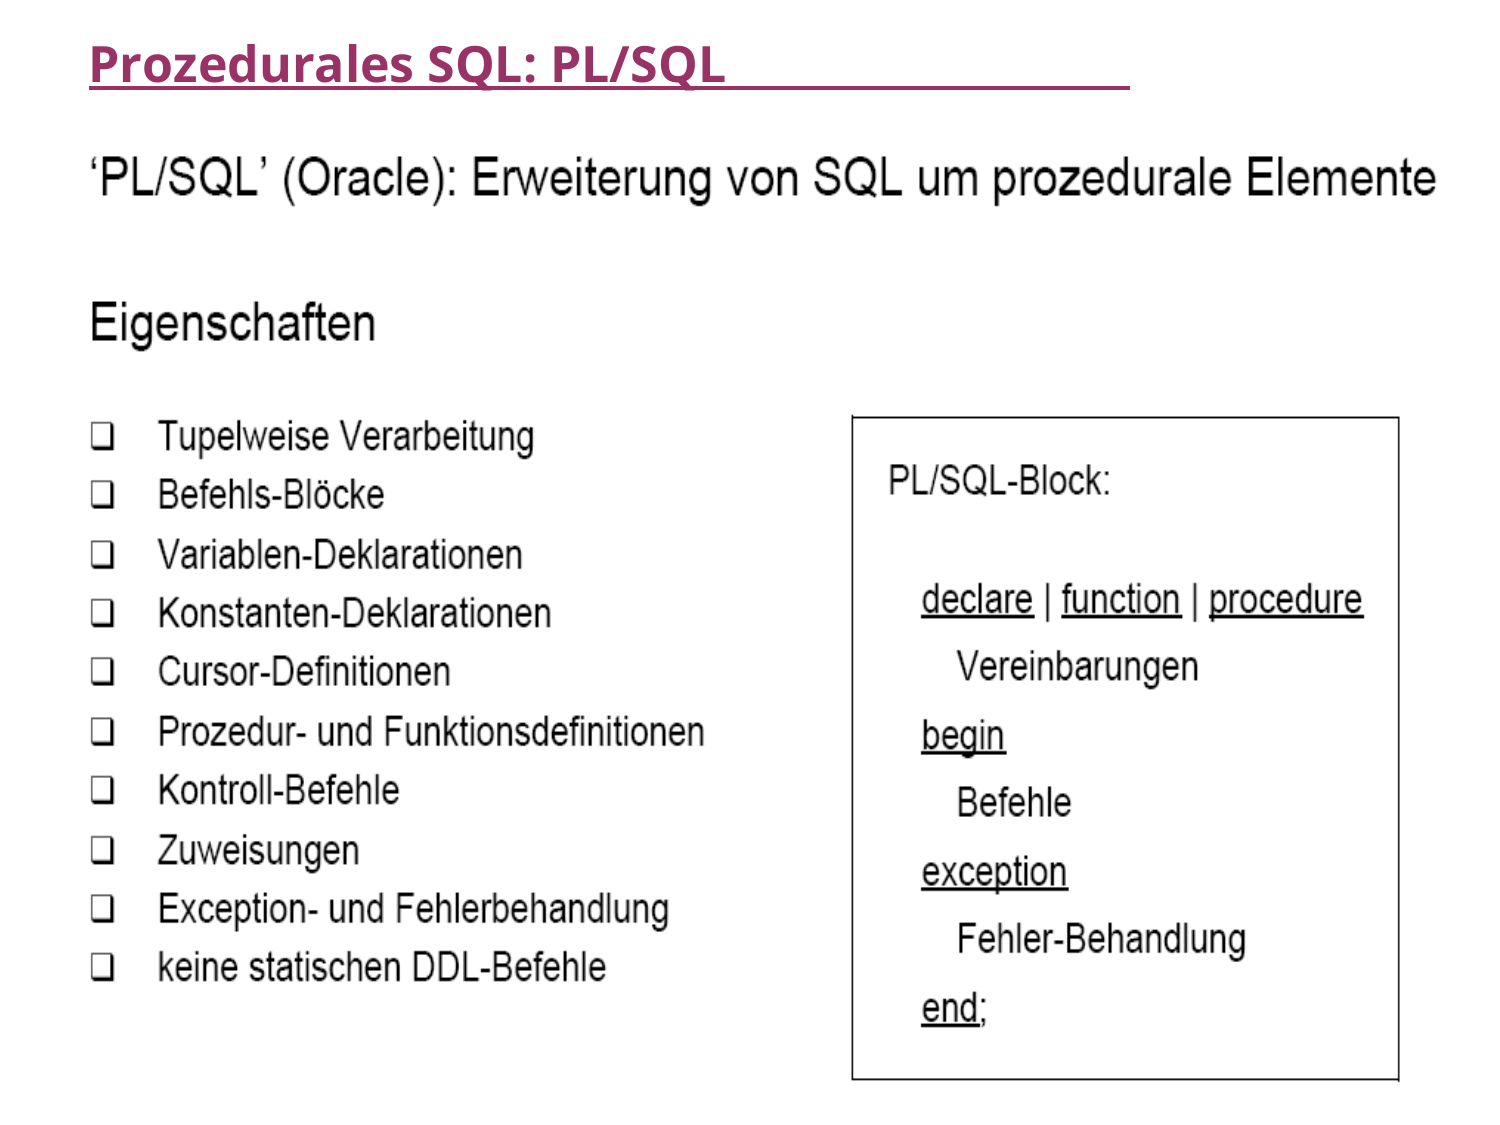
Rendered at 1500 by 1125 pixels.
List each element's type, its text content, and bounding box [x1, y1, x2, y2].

title Prozedurales SQL: PL/SQL [88, 7, 1364, 119]
picture [78, 148, 1447, 1093]
